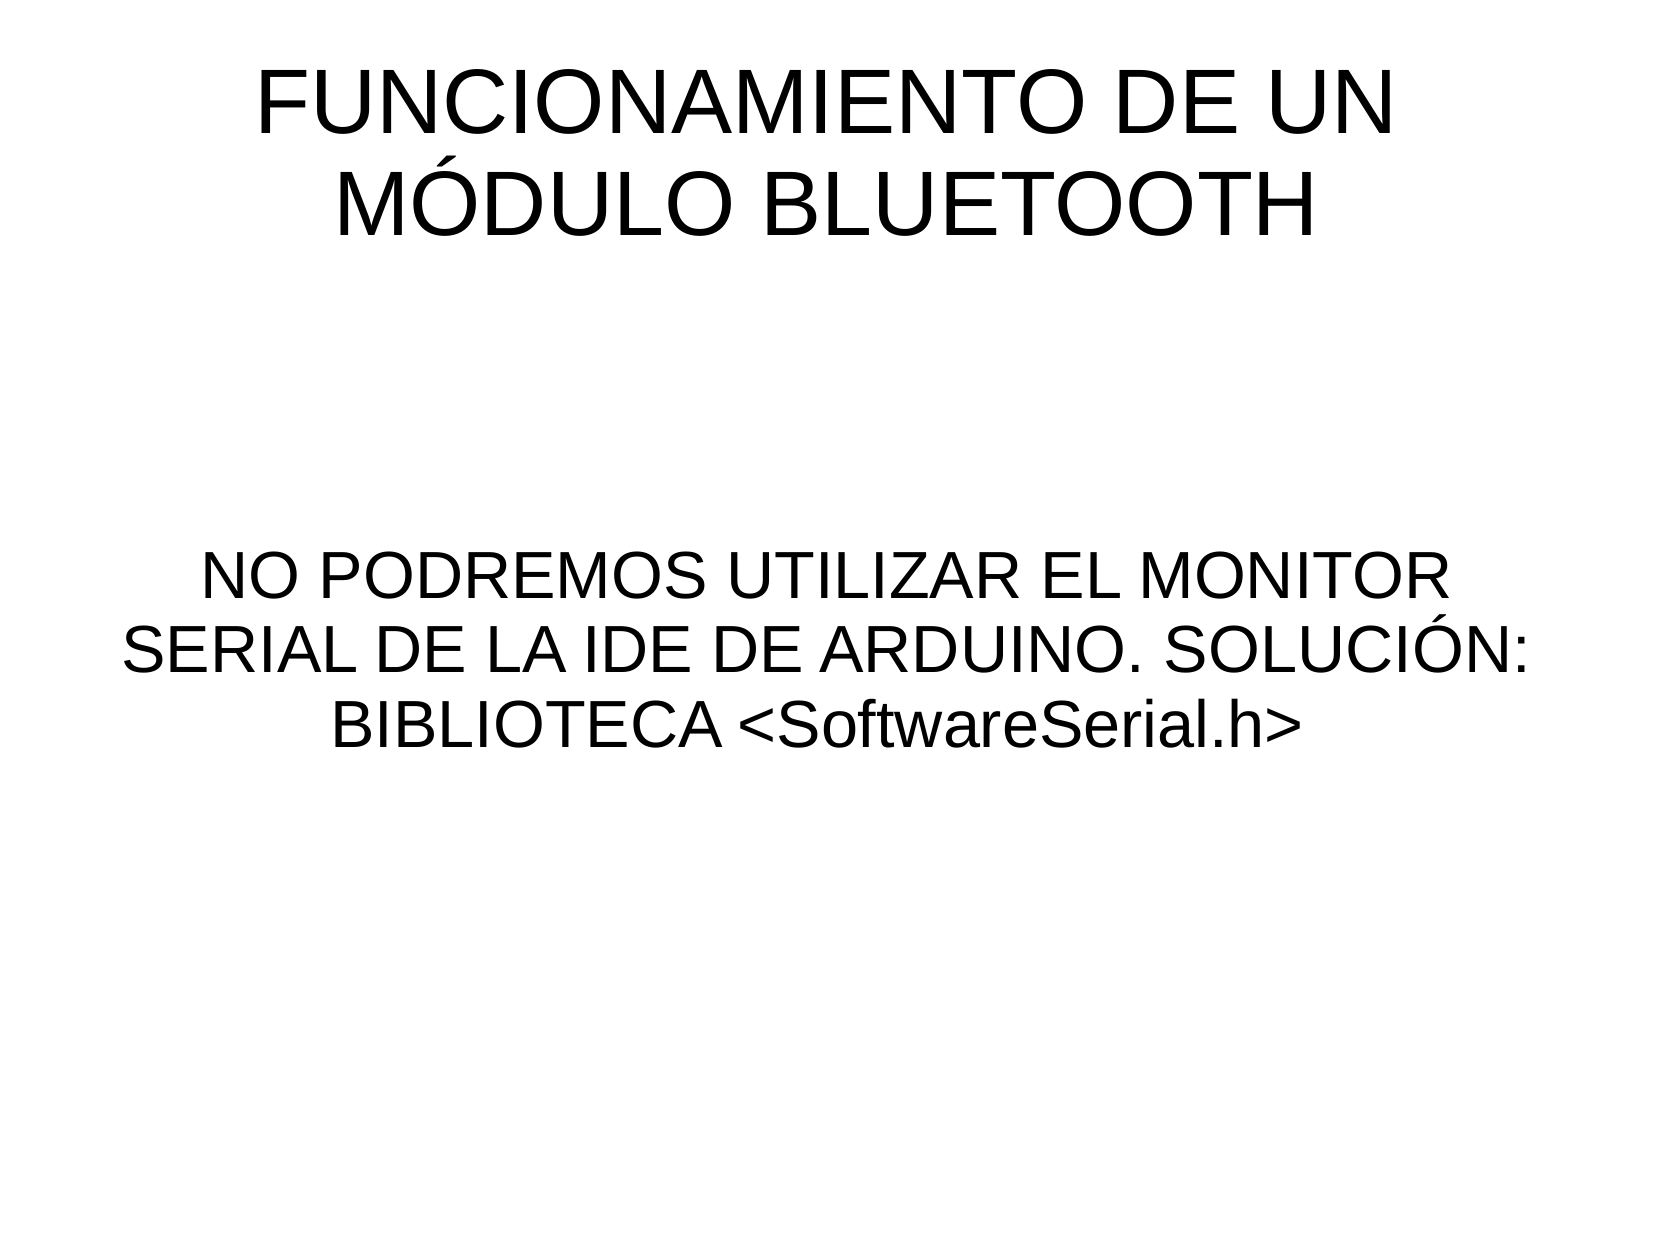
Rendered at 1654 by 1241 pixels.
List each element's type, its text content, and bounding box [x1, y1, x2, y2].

subtitle NO PODREMOS UTILIZAR EL MONITOR SERIAL DE LA IDE DE ARDUINO. SOLUCIÓN: BIBLIOTECA <SoftwareSerial.h> [82, 290, 1571, 1010]
title FUNCIONAMIENTO DE UN MÓDULO BLUETOOTH [82, 49, 1571, 257]
